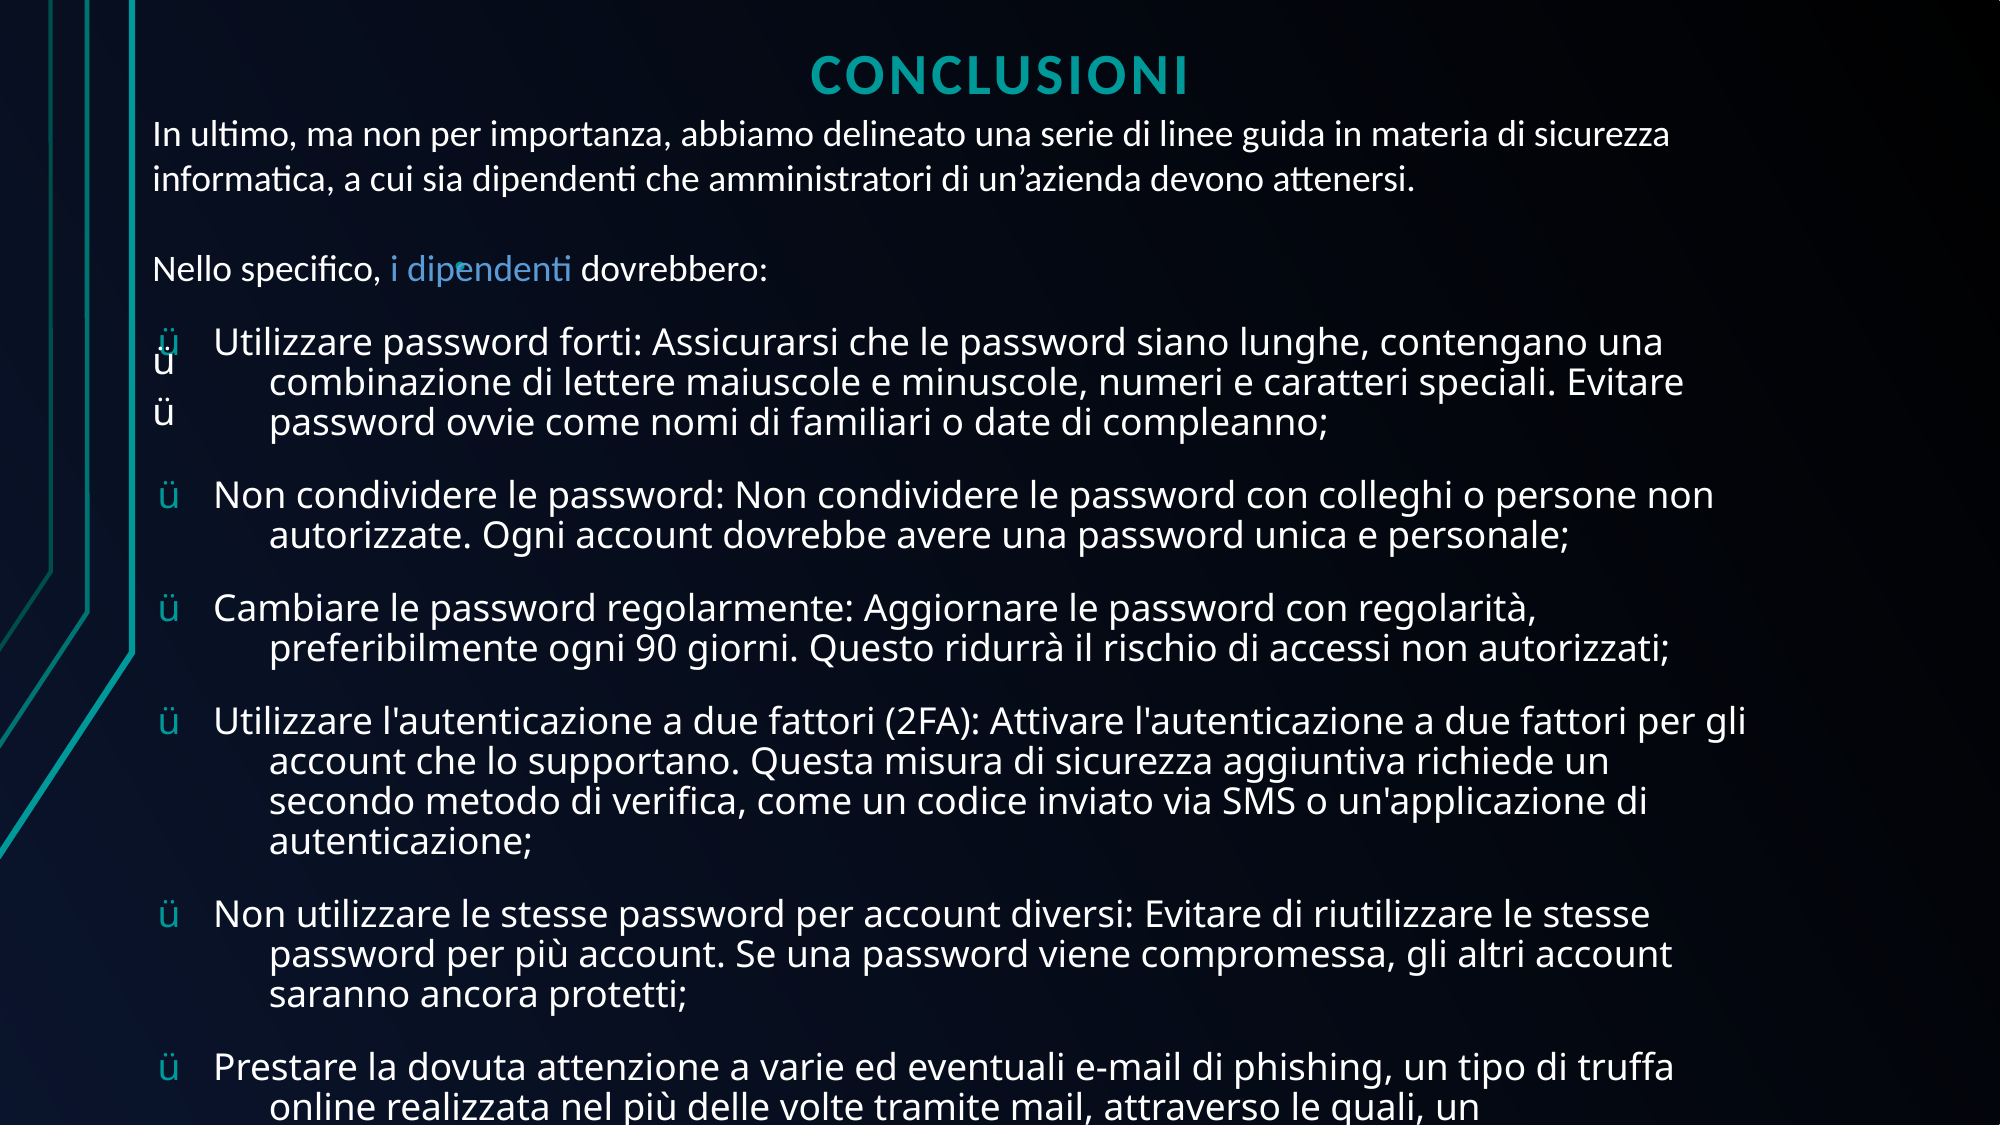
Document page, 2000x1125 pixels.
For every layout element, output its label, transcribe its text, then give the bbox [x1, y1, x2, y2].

title CONCLUSIONI [635, 0, 1365, 101]
list Utilizzare password forti: Assicurarsi che le password siano lunghe, contengano una combinazione di lettere maiuscole e minuscole, numeri e caratteri speciali. Evitare password ovvie come nomi di familiari o date di compleanno; Non condividere le password: Non condividere le password con colleghi o persone non autorizzate. Ogni account dovrebbe avere una password unica e personale; Cambiare le password regolarmente: Aggiornare le password con regolarità, preferibilmente ogni 90 giorni. Questo ridurrà il rischio di accessi non autorizzati; Utilizzare l'autenticazione a due fattori (2FA): Attivare l'autenticazione a due fattori per gli account che lo supportano. Questa misura di sicurezza aggiuntiva richiede un secondo metodo di verifica, come un codice inviato via SMS o un'applicazione di autenticazione; Non utilizzare le stesse password per account diversi: Evitare di riutilizzare le stesse password per più account. Se una password viene compromessa, gli altri account saranno ancora protetti; Prestare la dovuta attenzione a varie ed eventuali e-mail di phishing, un tipo di truffa online realizzata nel più delle volte tramite mail, attraverso le quali, un malintenzionato potrebbe convincere l’utente a fornire informazioni sensibili/personali. [137, 231, 1771, 1125]
text_box In ultimo, ma non per importanza, abbiamo delineato una serie di linee guida in materia di sicurezza informatica, a cui sia dipendenti che amministratori di un’azienda devono attenersi. Nello specifico, i dipendenti dovrebbero: [137, 101, 1751, 435]
